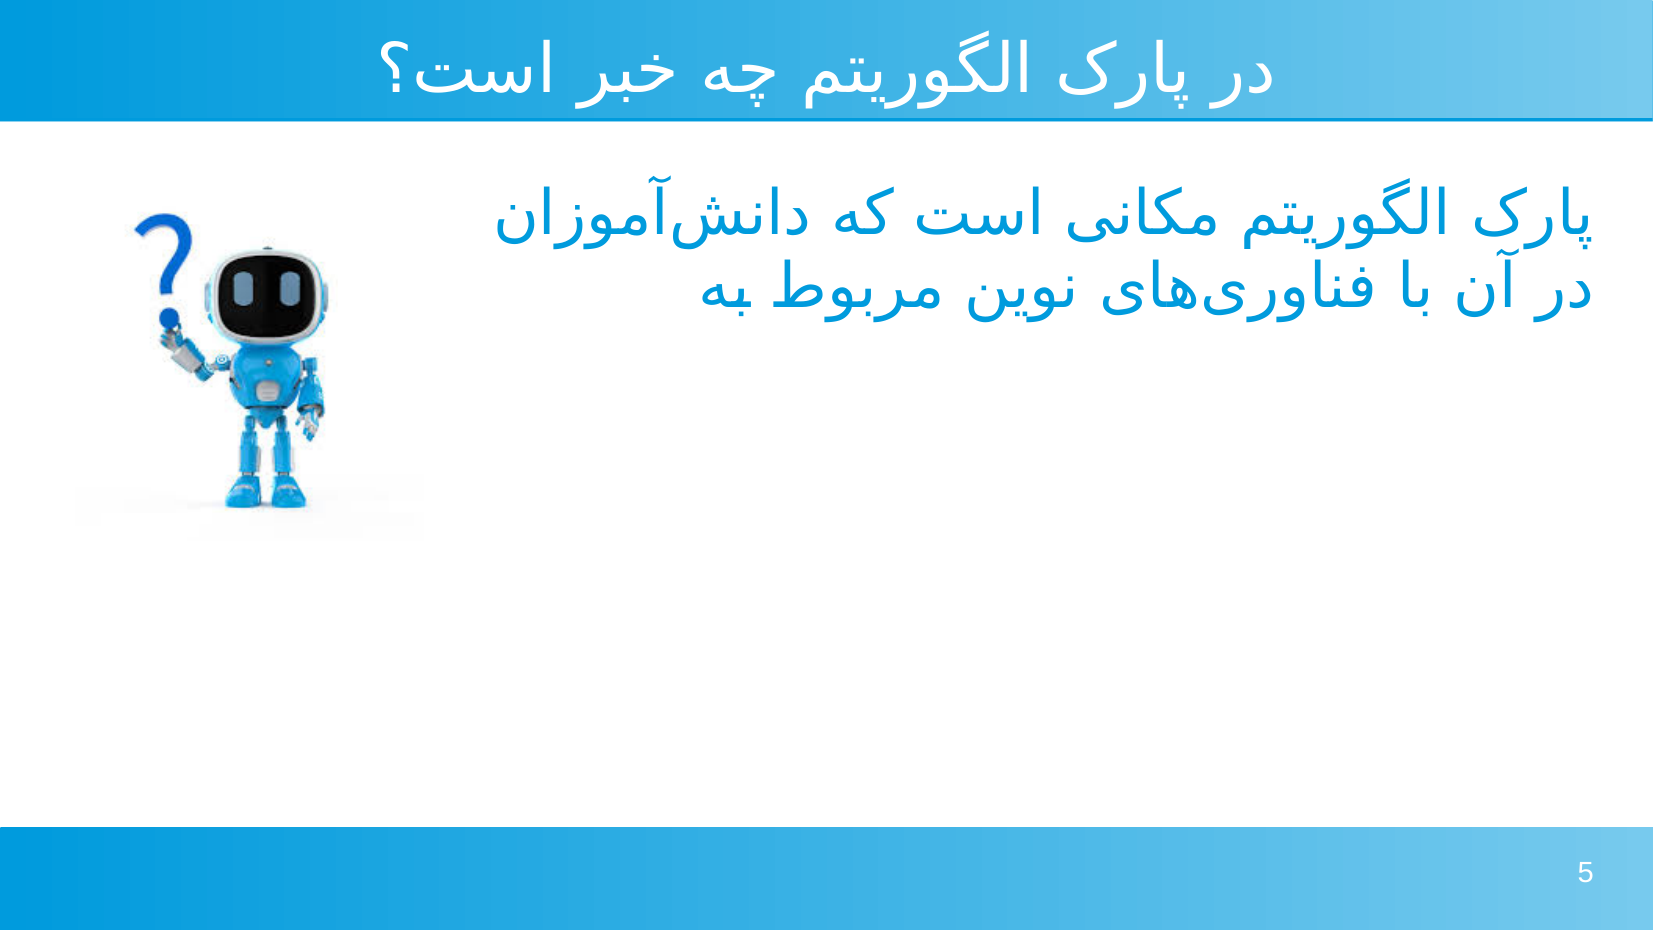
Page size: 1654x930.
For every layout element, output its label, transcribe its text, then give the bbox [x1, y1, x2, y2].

title در پارک الگوریتم چه خبر است؟ [58, 19, 1594, 118]
list پارک الگوریتم مکانی است که دانش‌آموزان در آن با فناوری‌های نوین مربوط به [450, 177, 1595, 768]
picture [75, 187, 424, 541]
